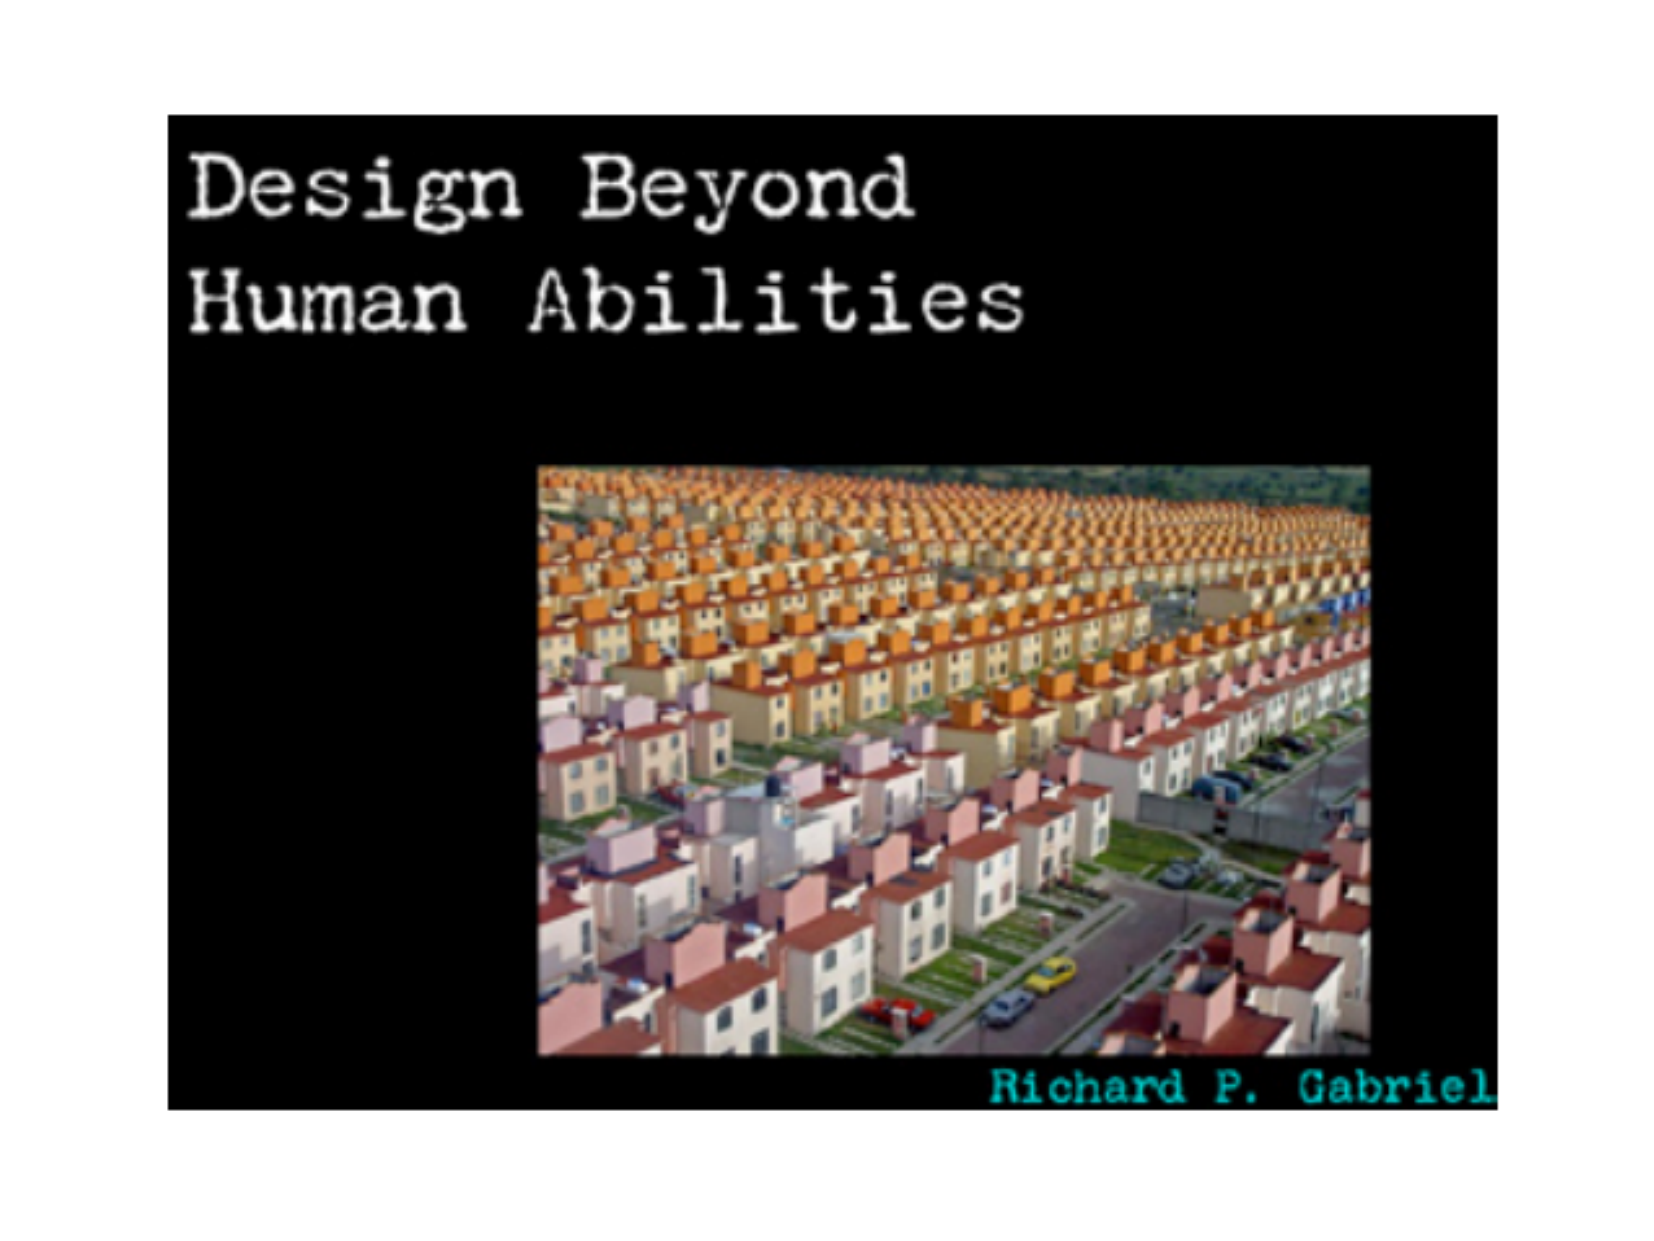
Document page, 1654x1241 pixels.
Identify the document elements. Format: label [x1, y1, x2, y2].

picture [135, 82, 1527, 1156]
